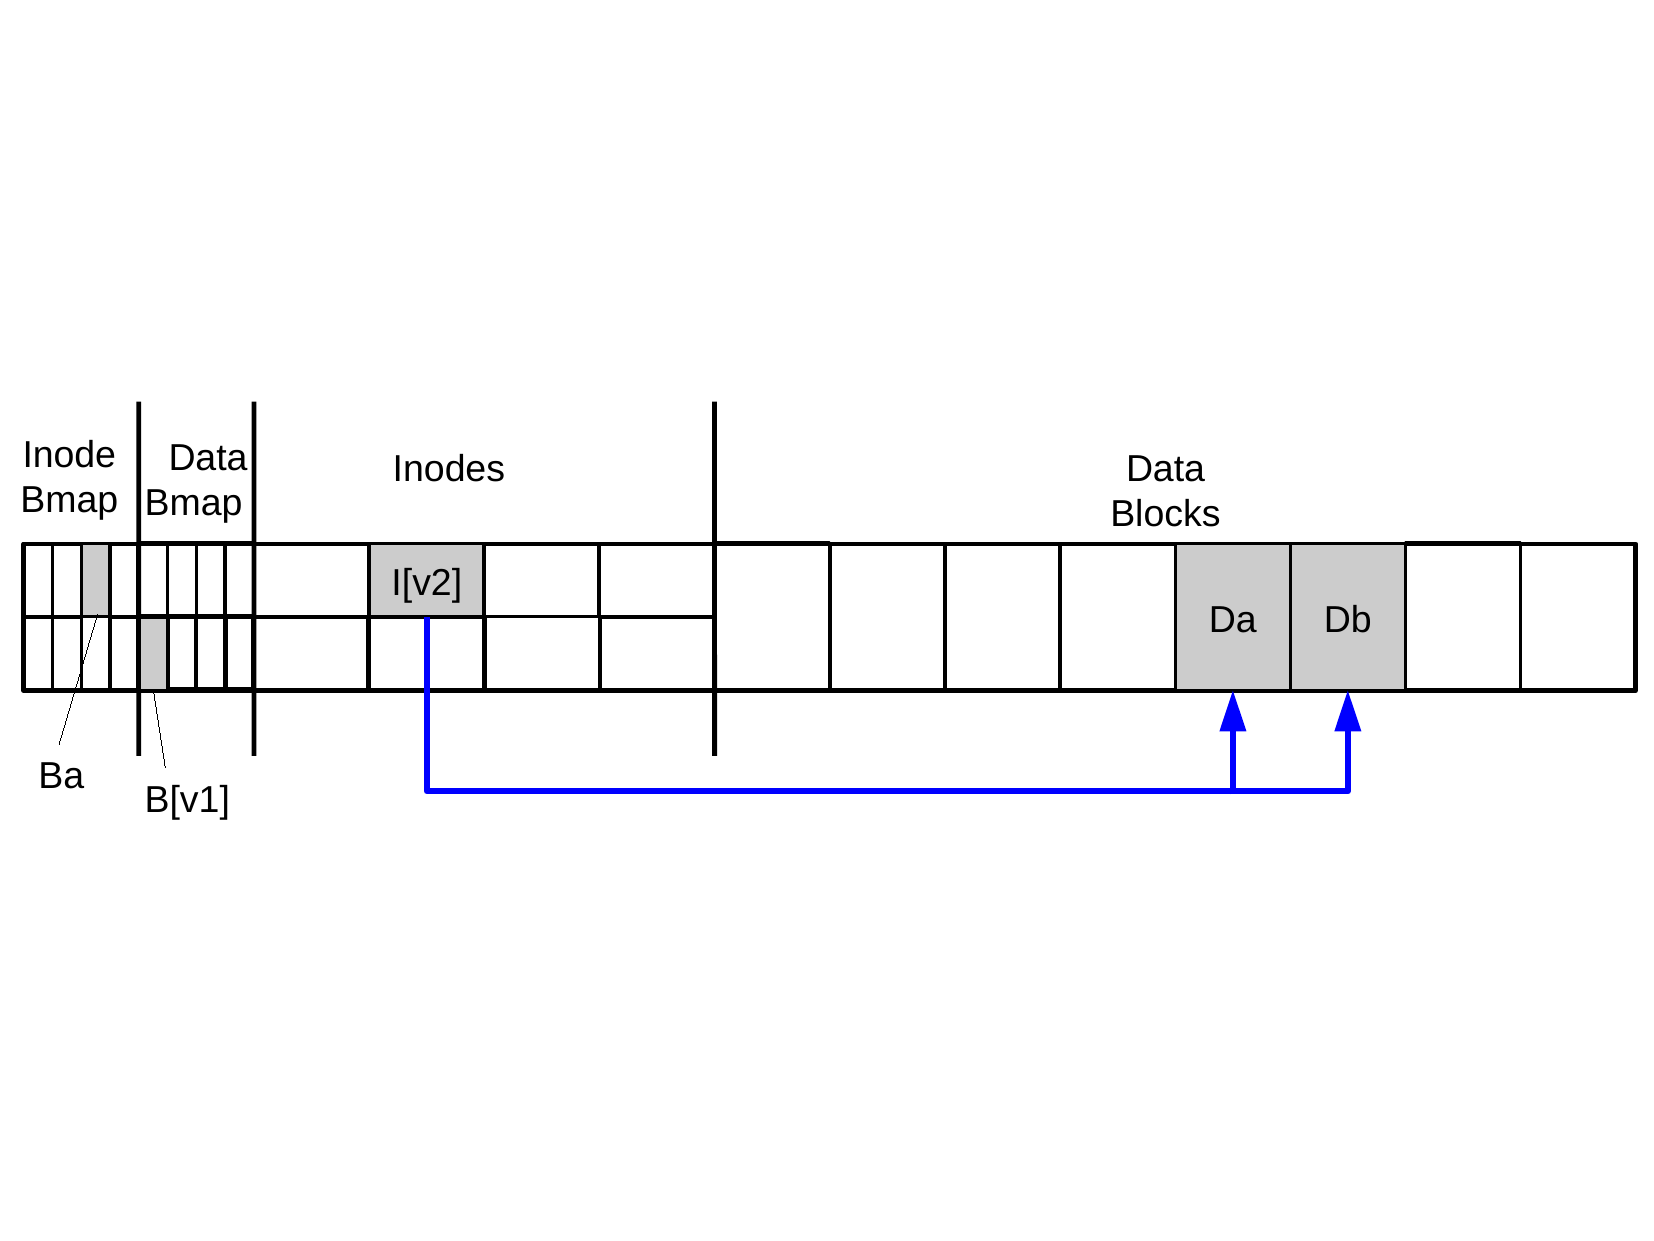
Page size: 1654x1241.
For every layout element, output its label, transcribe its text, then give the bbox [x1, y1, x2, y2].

text_box Ba [23, 744, 99, 801]
text_box Db [1290, 543, 1404, 691]
text_box B[v1] [129, 767, 245, 825]
text_box I[v2] [369, 543, 482, 616]
text_box [139, 617, 166, 691]
text_box Data Blocks [1051, 437, 1281, 494]
text_box Inode Bmap [0, 422, 139, 522]
text_box Data Bmap [129, 425, 287, 524]
text_box Da [1175, 543, 1290, 691]
text_box [81, 543, 108, 615]
text_box Inodes [377, 437, 556, 494]
